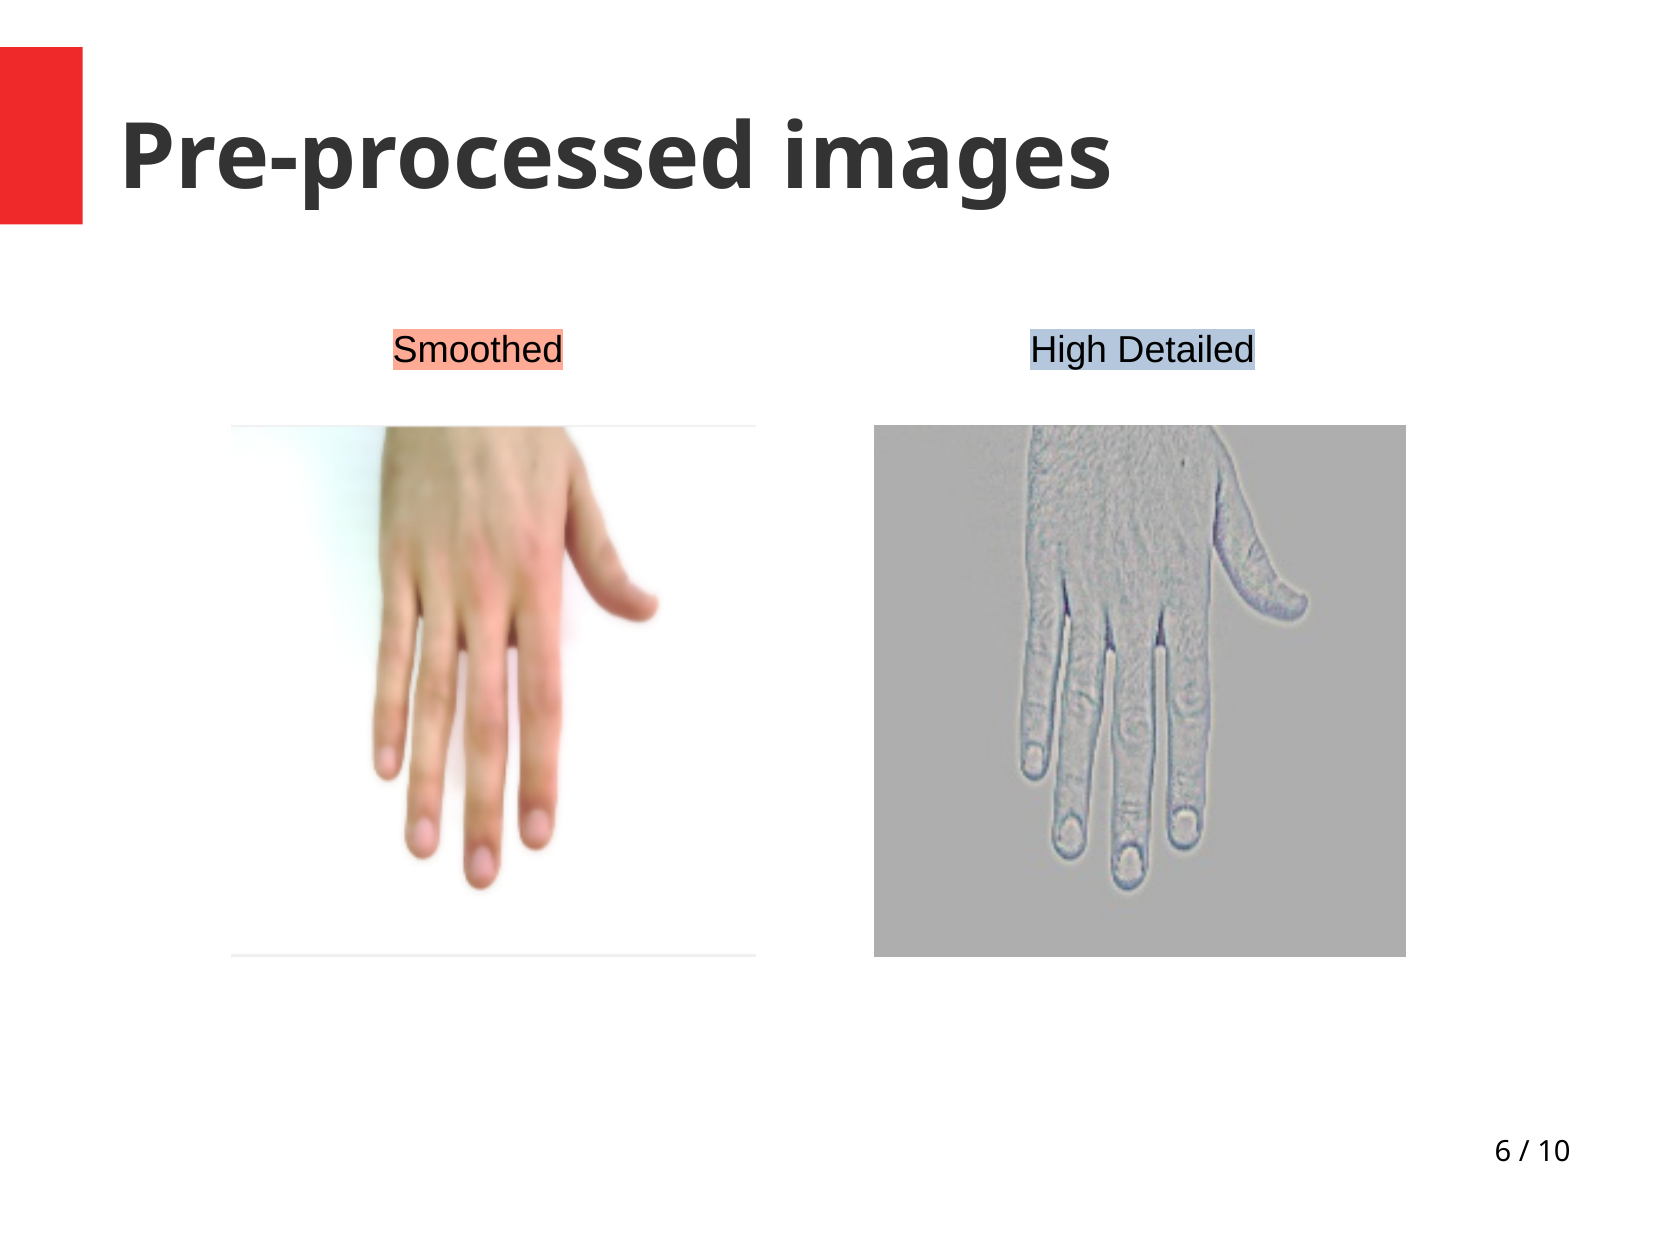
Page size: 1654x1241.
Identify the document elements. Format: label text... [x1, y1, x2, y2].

title Pre-processed images [118, 49, 1571, 257]
picture [874, 425, 1406, 957]
text_box Smoothed [377, 321, 579, 378]
text_box High Detailed [1015, 321, 1288, 378]
picture [231, 425, 756, 957]
